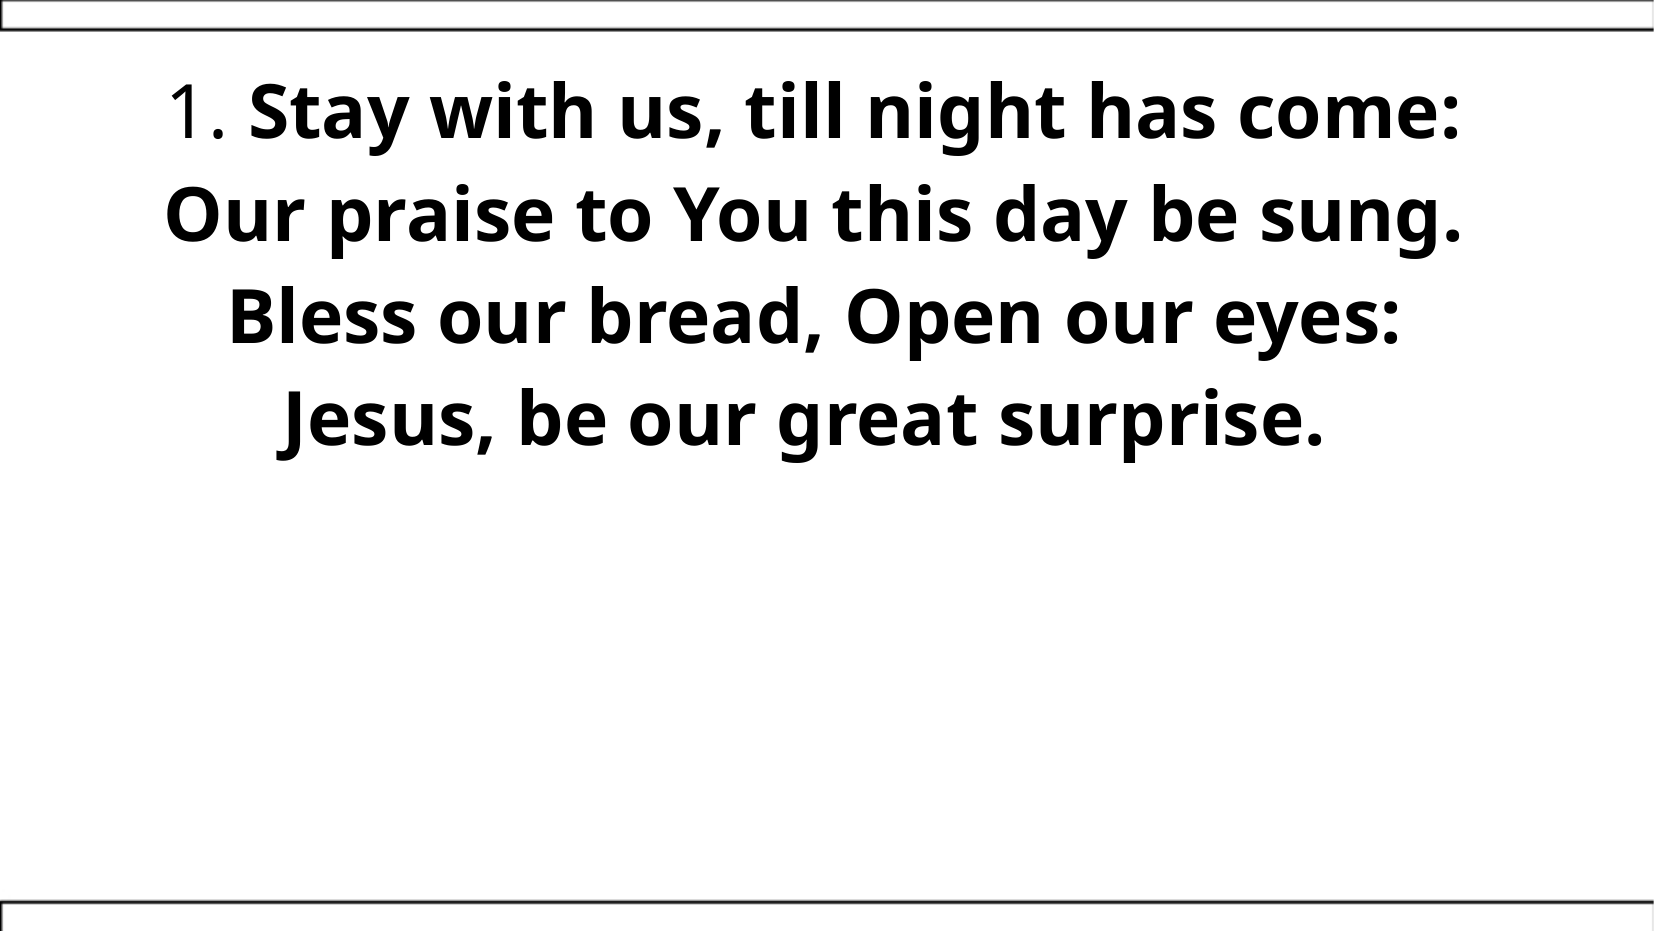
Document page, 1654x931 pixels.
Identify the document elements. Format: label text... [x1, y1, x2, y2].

text_box 1. Stay with us, till night has come: Our praise to You this day be sung. Bless our bread, Open our eyes: Jesus, be our great surprise. [83, 51, 1546, 511]
picture [0, 0, 1654, 931]
